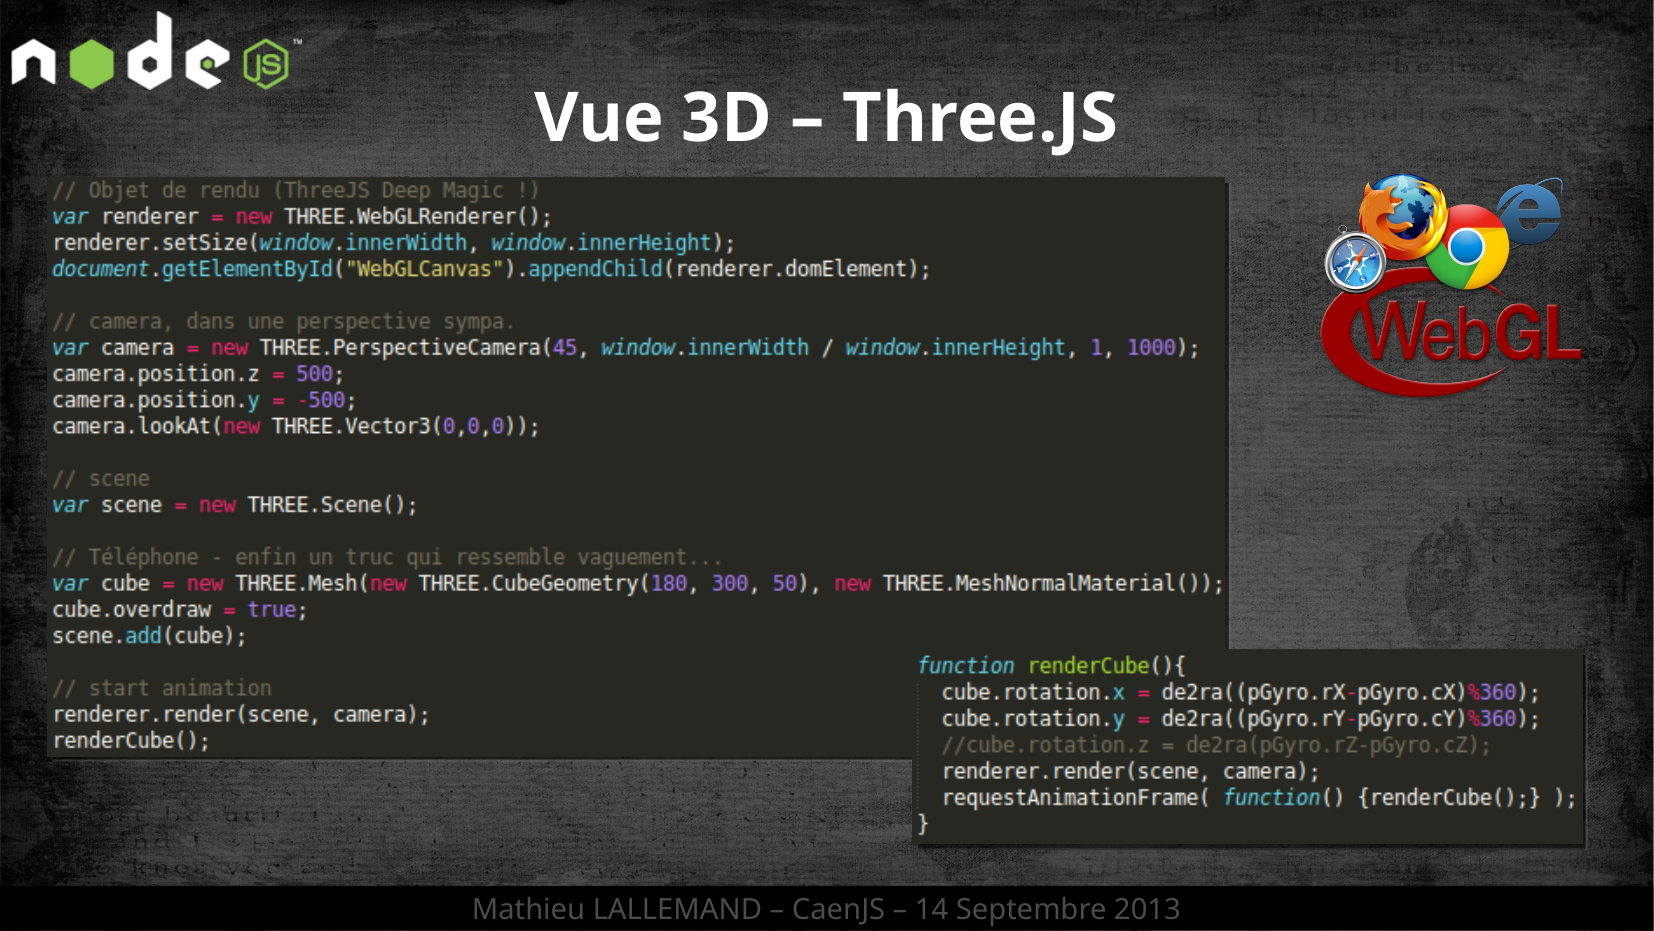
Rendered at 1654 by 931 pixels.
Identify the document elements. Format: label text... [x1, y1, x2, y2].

text_box Mathieu LALLEMAND – CaenJS – 14 Septembre 2013 [0, 885, 1654, 931]
title Vue 3D – Three.JS [82, 37, 1571, 193]
picture [0, 0, 1654, 885]
